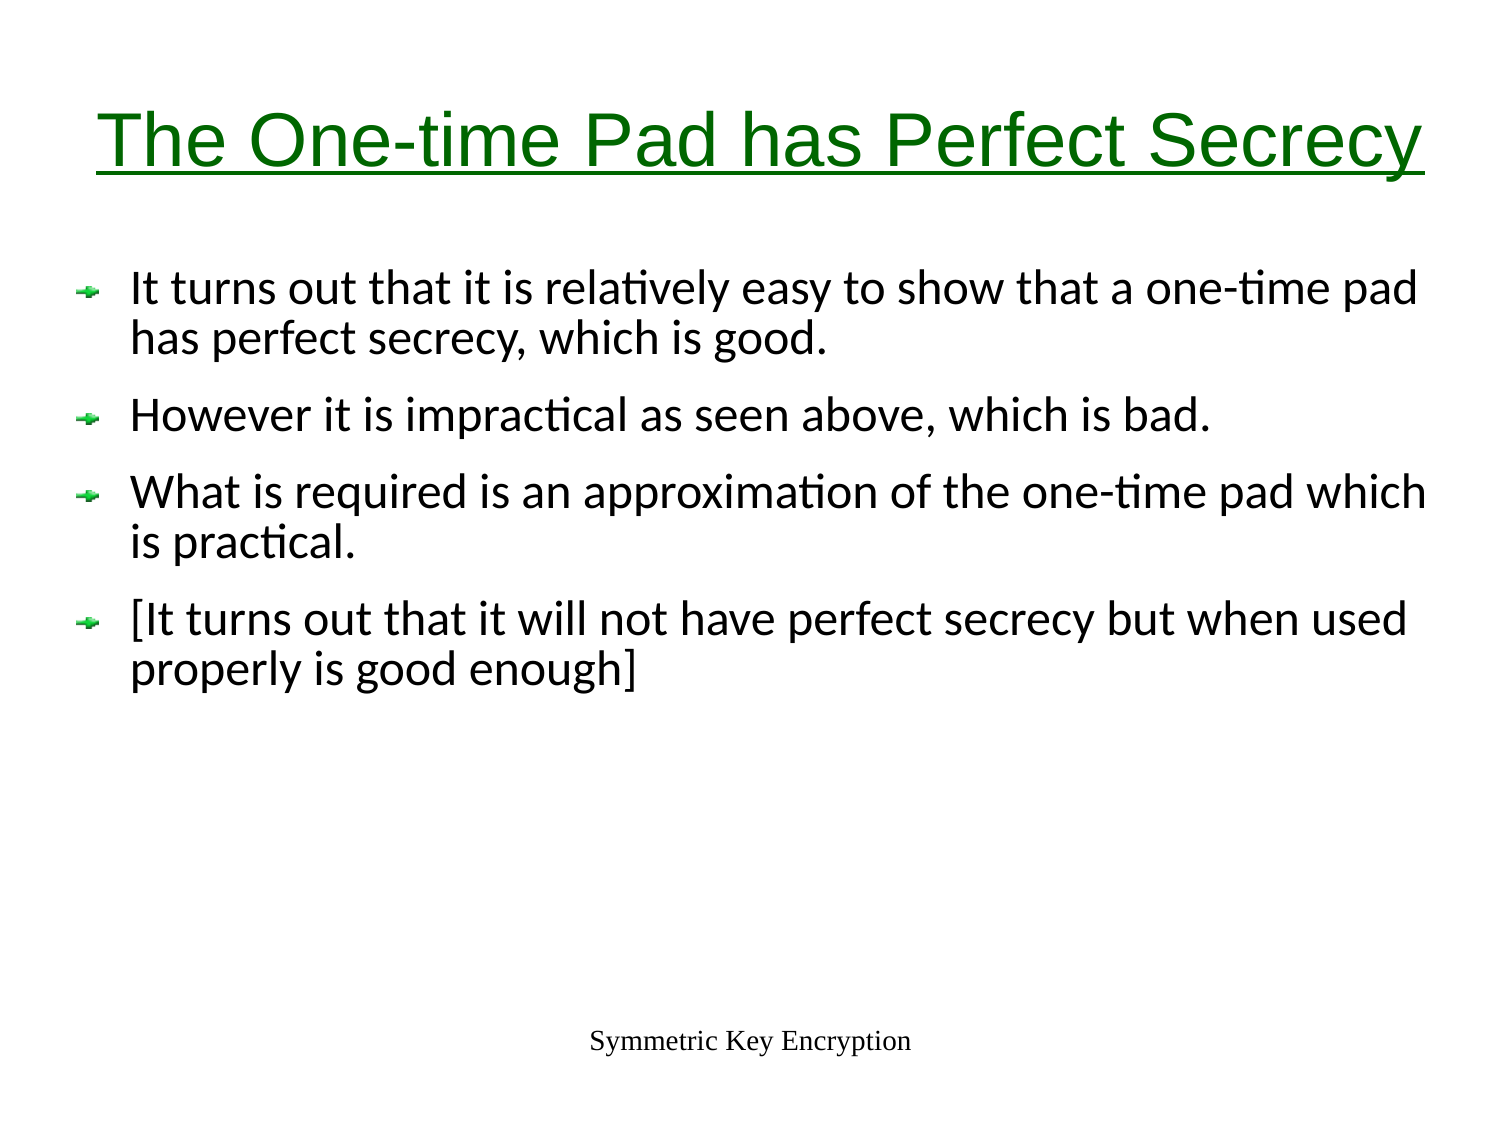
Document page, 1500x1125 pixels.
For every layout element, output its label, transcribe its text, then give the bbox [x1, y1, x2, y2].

list It turns out that it is relatively easy to show that a one-time pad has perfect secrecy, which is good. However it is impractical as seen above, which is bad. What is required is an approximation of the one-time pad which is practical. [It turns out that it will not have perfect secrecy but when used properly is good enough] [59, 267, 1431, 721]
title The One-time Pad has Perfect Secrecy [75, 42, 1447, 239]
